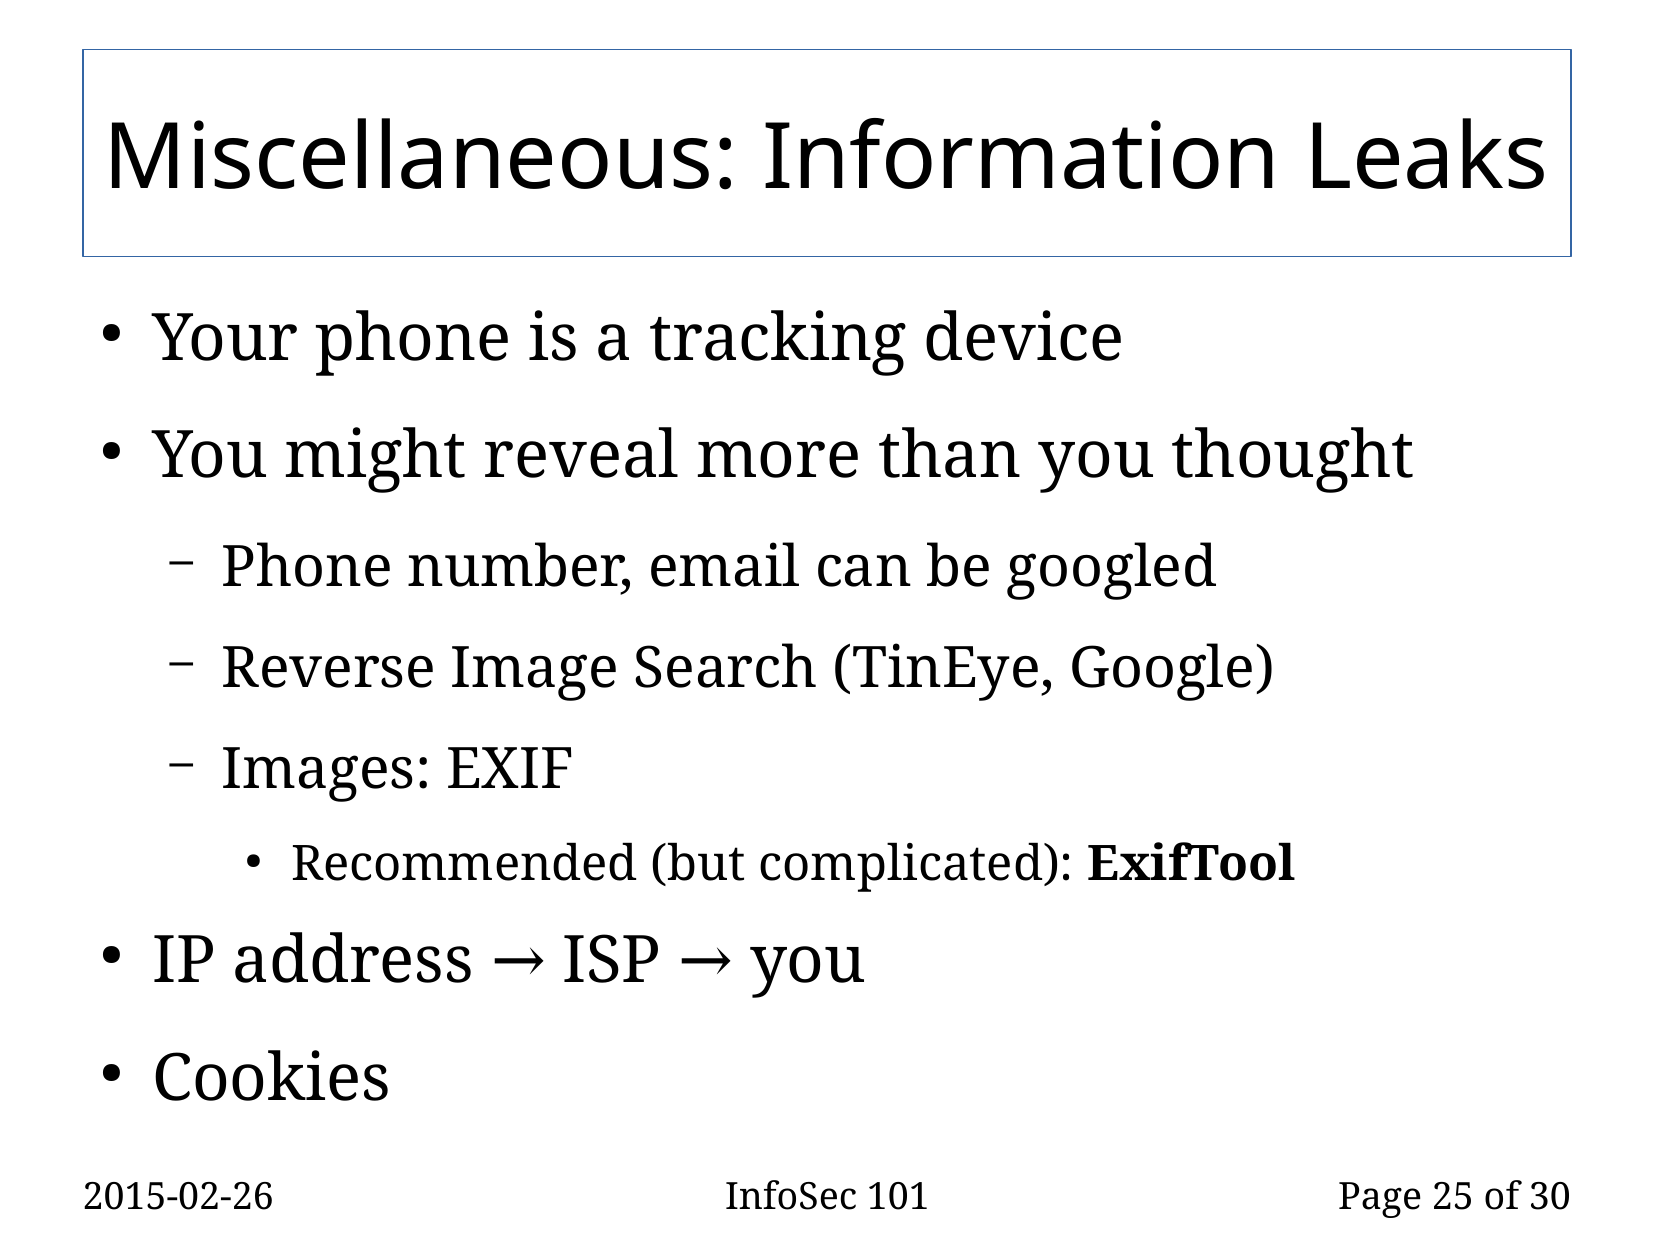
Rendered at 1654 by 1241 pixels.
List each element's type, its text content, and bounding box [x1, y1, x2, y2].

list Your phone is a tracking device You might reveal more than you thought Phone number, email can be googled Reverse Image Search (TinEye, Google) Images: EXIF Recommended (but complicated): ExifTool IP address → ISP → you Cookies [82, 290, 1571, 1126]
title Miscellaneous: Information Leaks [82, 49, 1571, 257]
